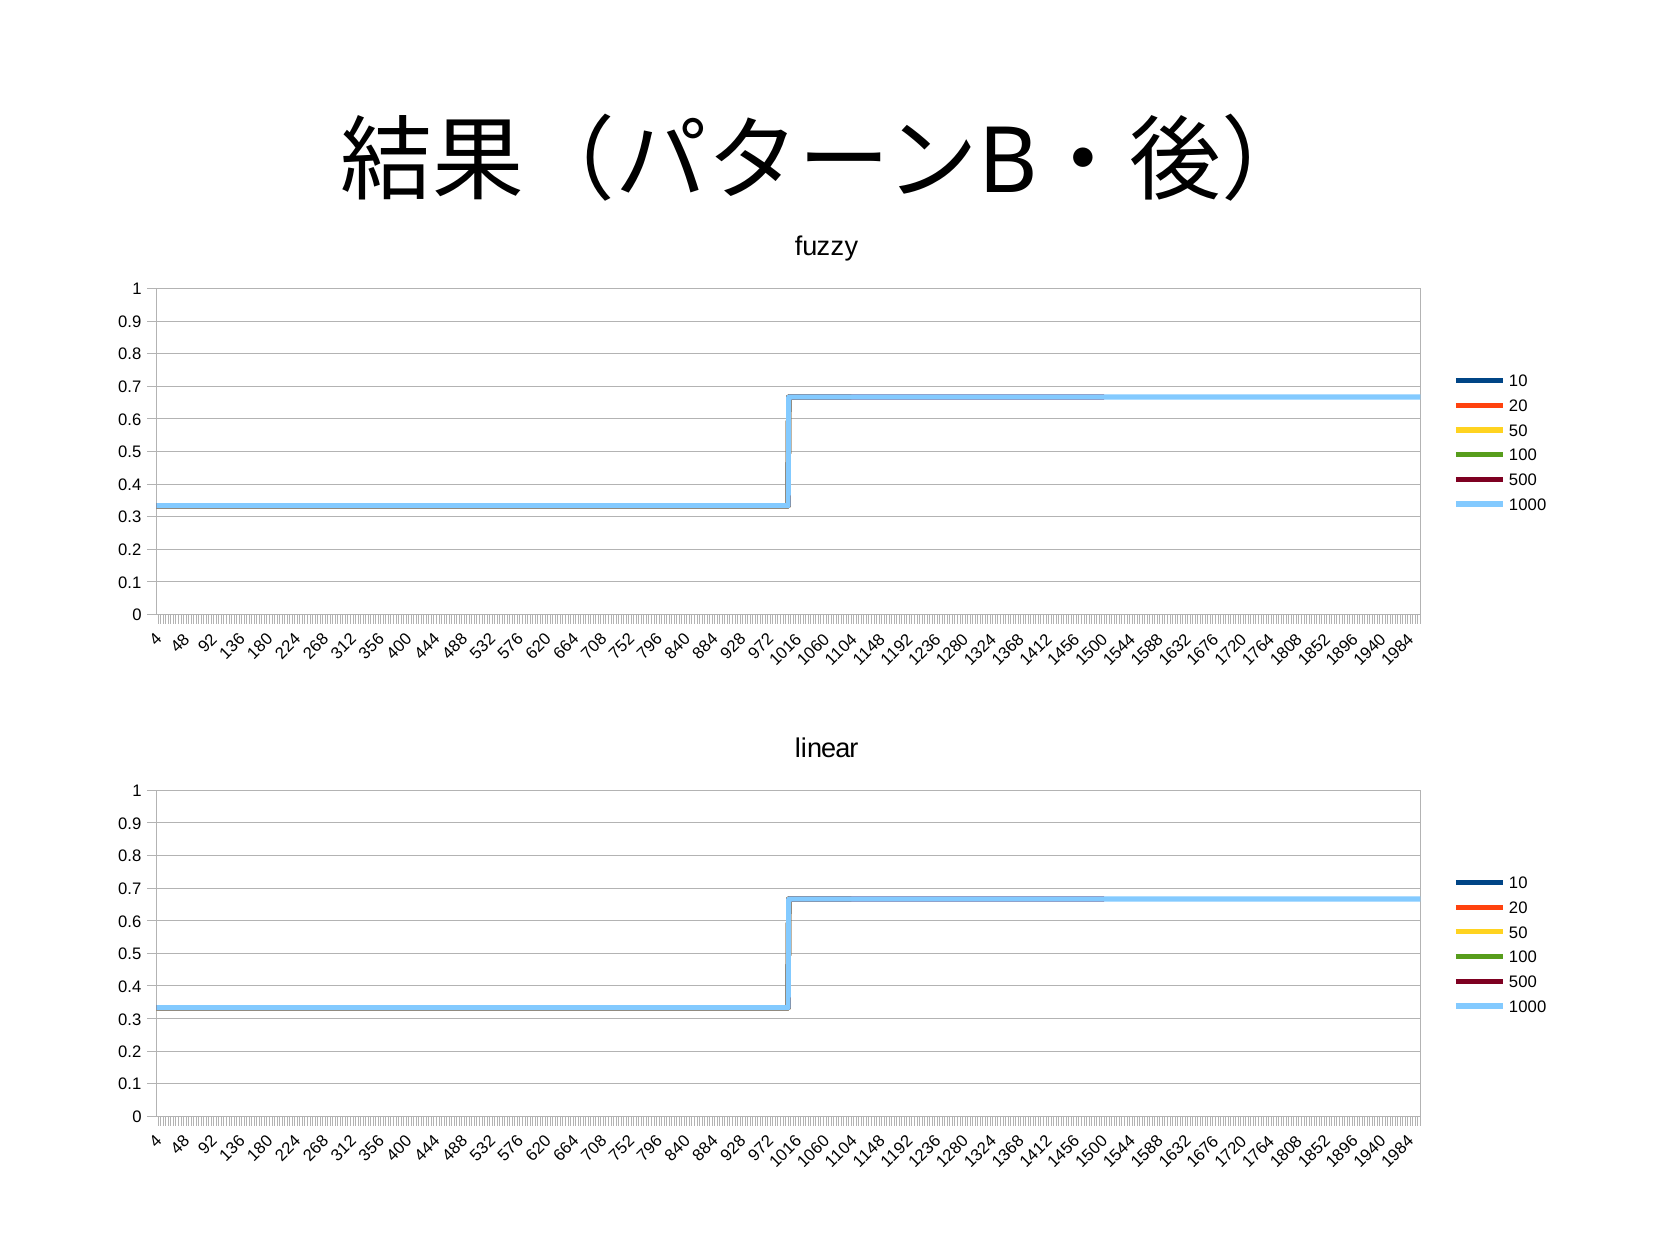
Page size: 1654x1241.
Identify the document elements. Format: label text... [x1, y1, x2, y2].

chart [88, 206, 1565, 679]
chart [88, 708, 1565, 1181]
title 結果（パターンB・後） [82, 56, 1571, 250]
